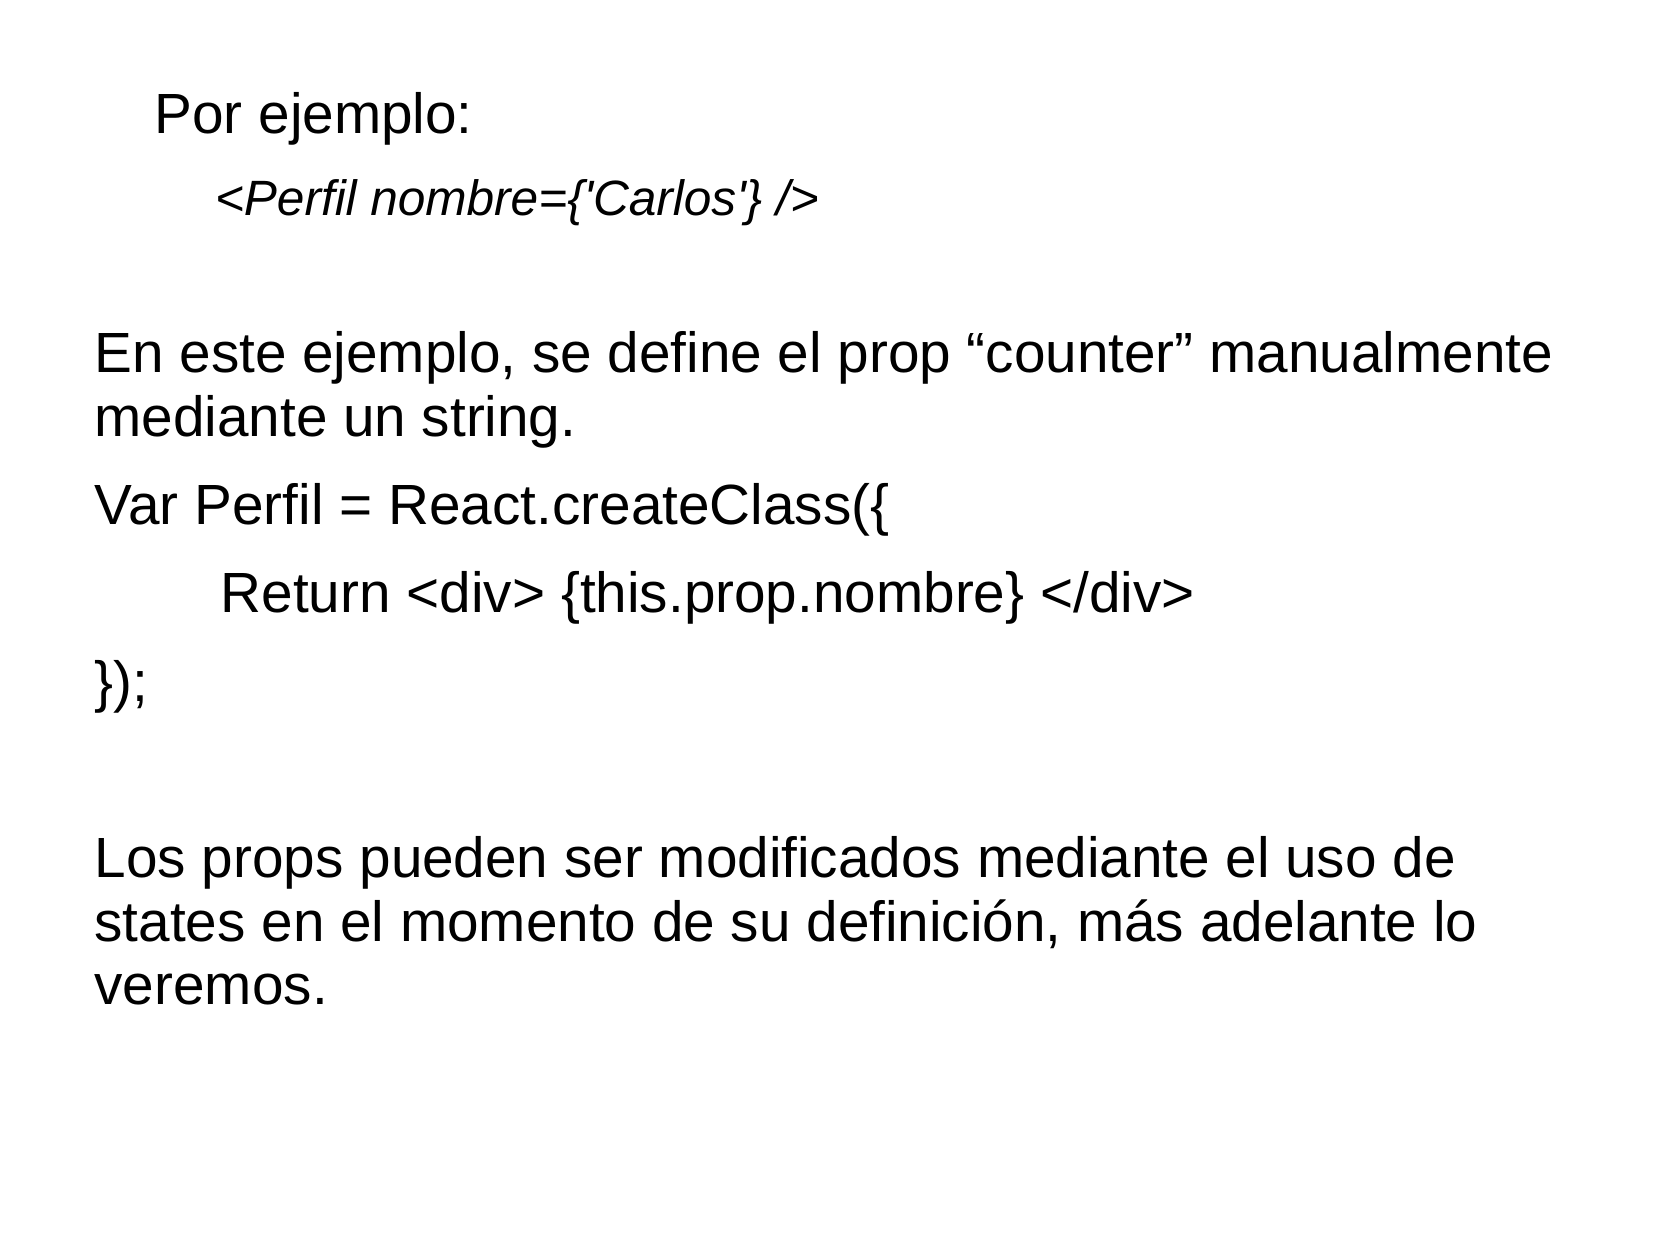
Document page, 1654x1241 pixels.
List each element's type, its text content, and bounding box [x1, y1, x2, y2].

list Por ejemplo: <Perfil nombre={'Carlos'} /> En este ejemplo, se define el prop “counter” manualmente mediante un string. Var Perfil = React.createClass({ Return <div> {this.prop.nombre} </div> }); Los props pueden ser modificados mediante el uso de states en el momento de su definición, más adelante lo veremos. [94, 82, 1583, 1099]
